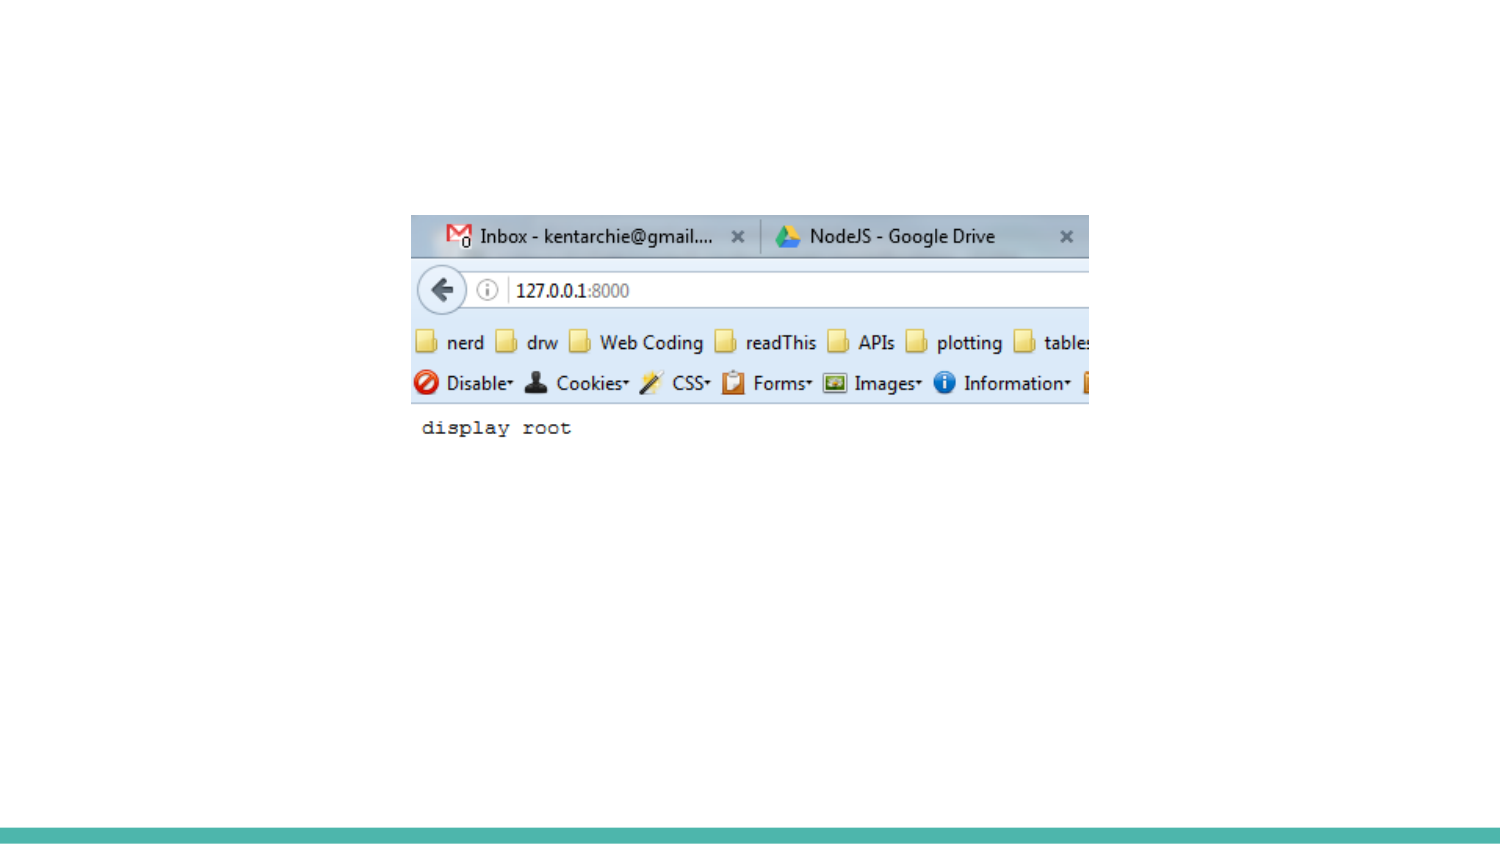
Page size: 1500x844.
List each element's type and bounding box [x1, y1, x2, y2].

picture [411, 215, 1089, 629]
